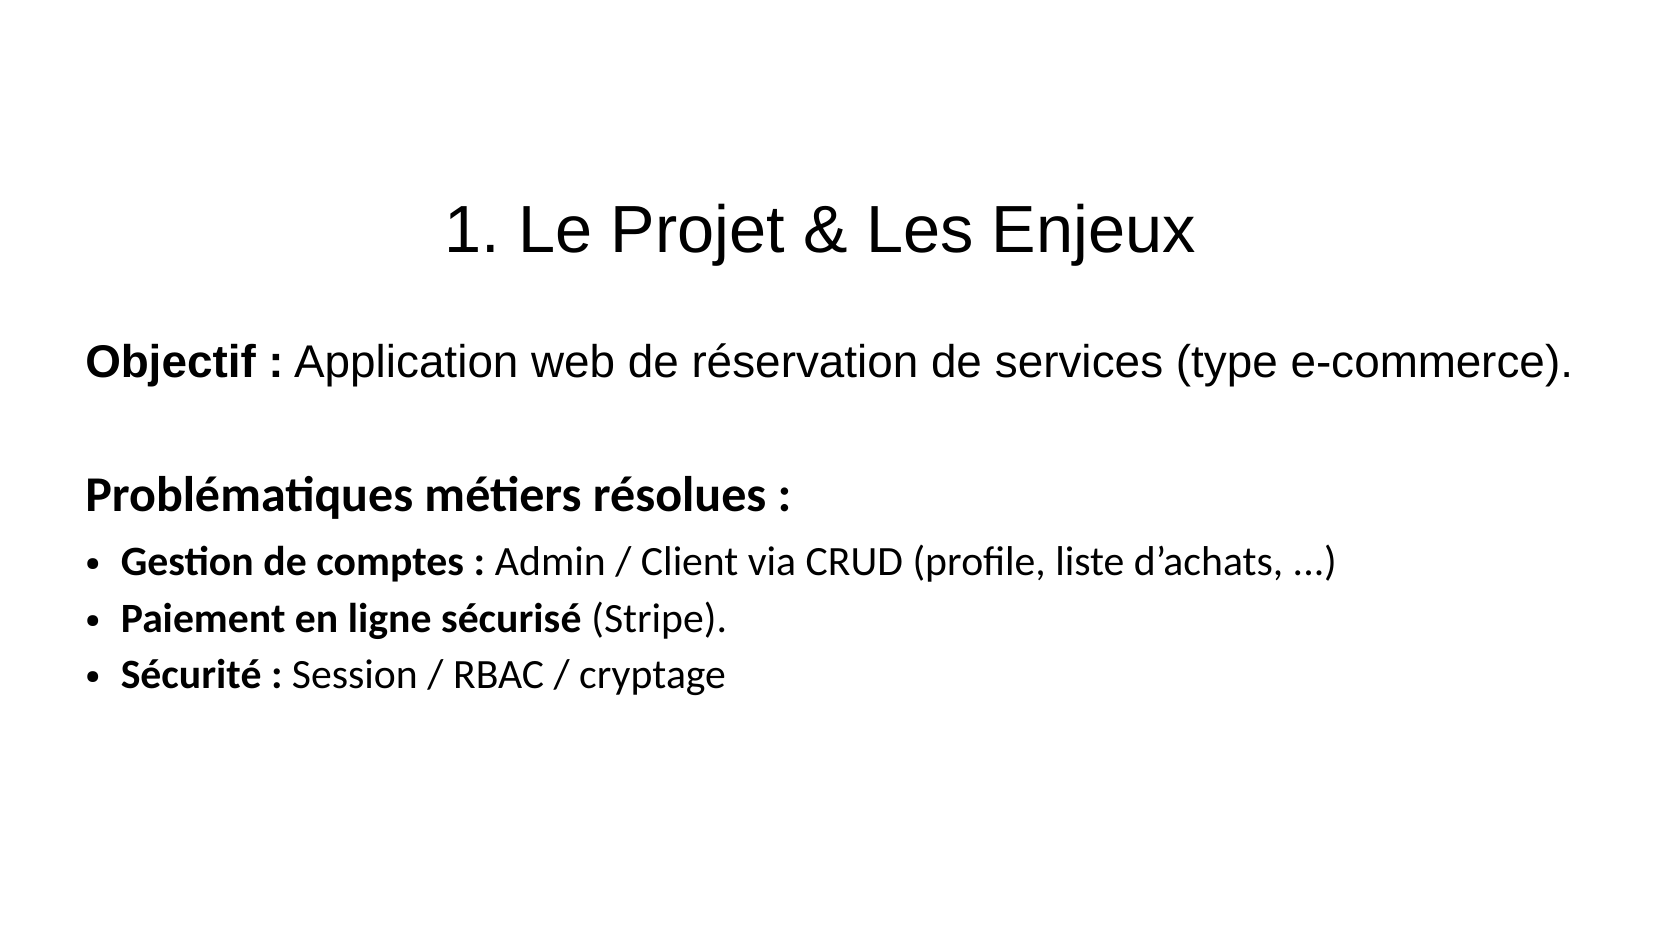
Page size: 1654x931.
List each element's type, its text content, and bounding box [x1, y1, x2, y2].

subtitle 1. Le Projet & Les Enjeux Objectif : Application web de réservation de services (type e-commerce). Problématiques métiers résolues : Gestion de comptes : Admin / Client via CRUD (profile, liste d’achats, ...) Paiement en ligne sécurisé (Stripe). Sécurité : Session / RBAC / cryptage [47, 35, 1613, 904]
